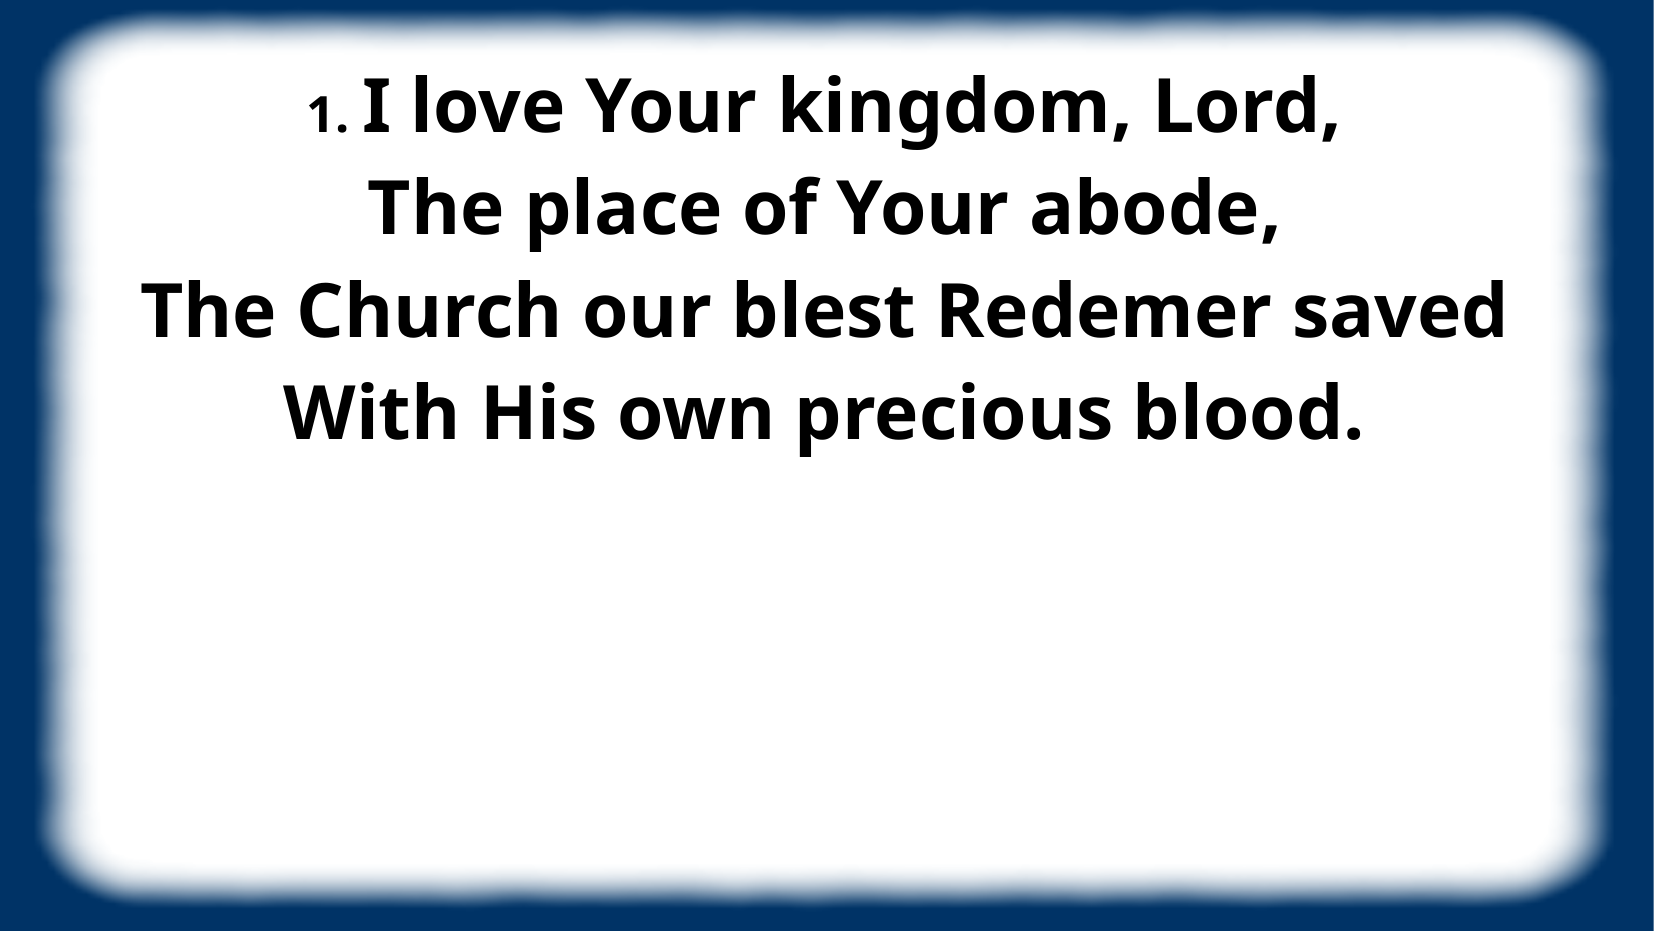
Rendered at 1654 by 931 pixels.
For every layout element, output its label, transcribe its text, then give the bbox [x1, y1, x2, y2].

text_box 1. I love Your kingdom, Lord, The place of Your abode, The Church our blest Redemer saved With His own precious blood. [90, 45, 1561, 460]
picture [0, 0, 1654, 931]
